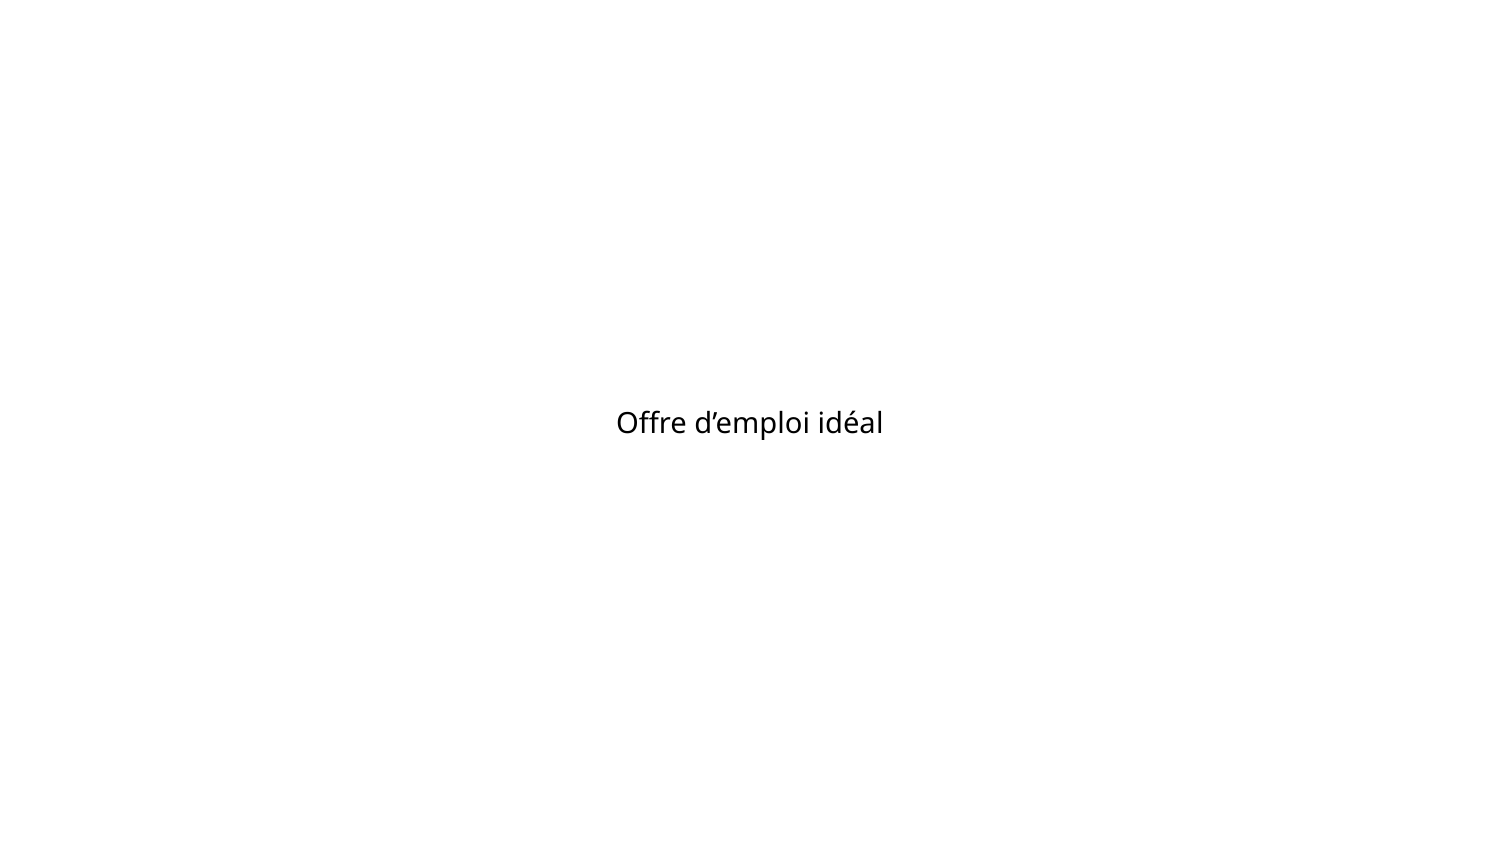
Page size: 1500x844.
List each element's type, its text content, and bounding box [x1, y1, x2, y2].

title Offre d’emploi idéal [51, 352, 1449, 491]
